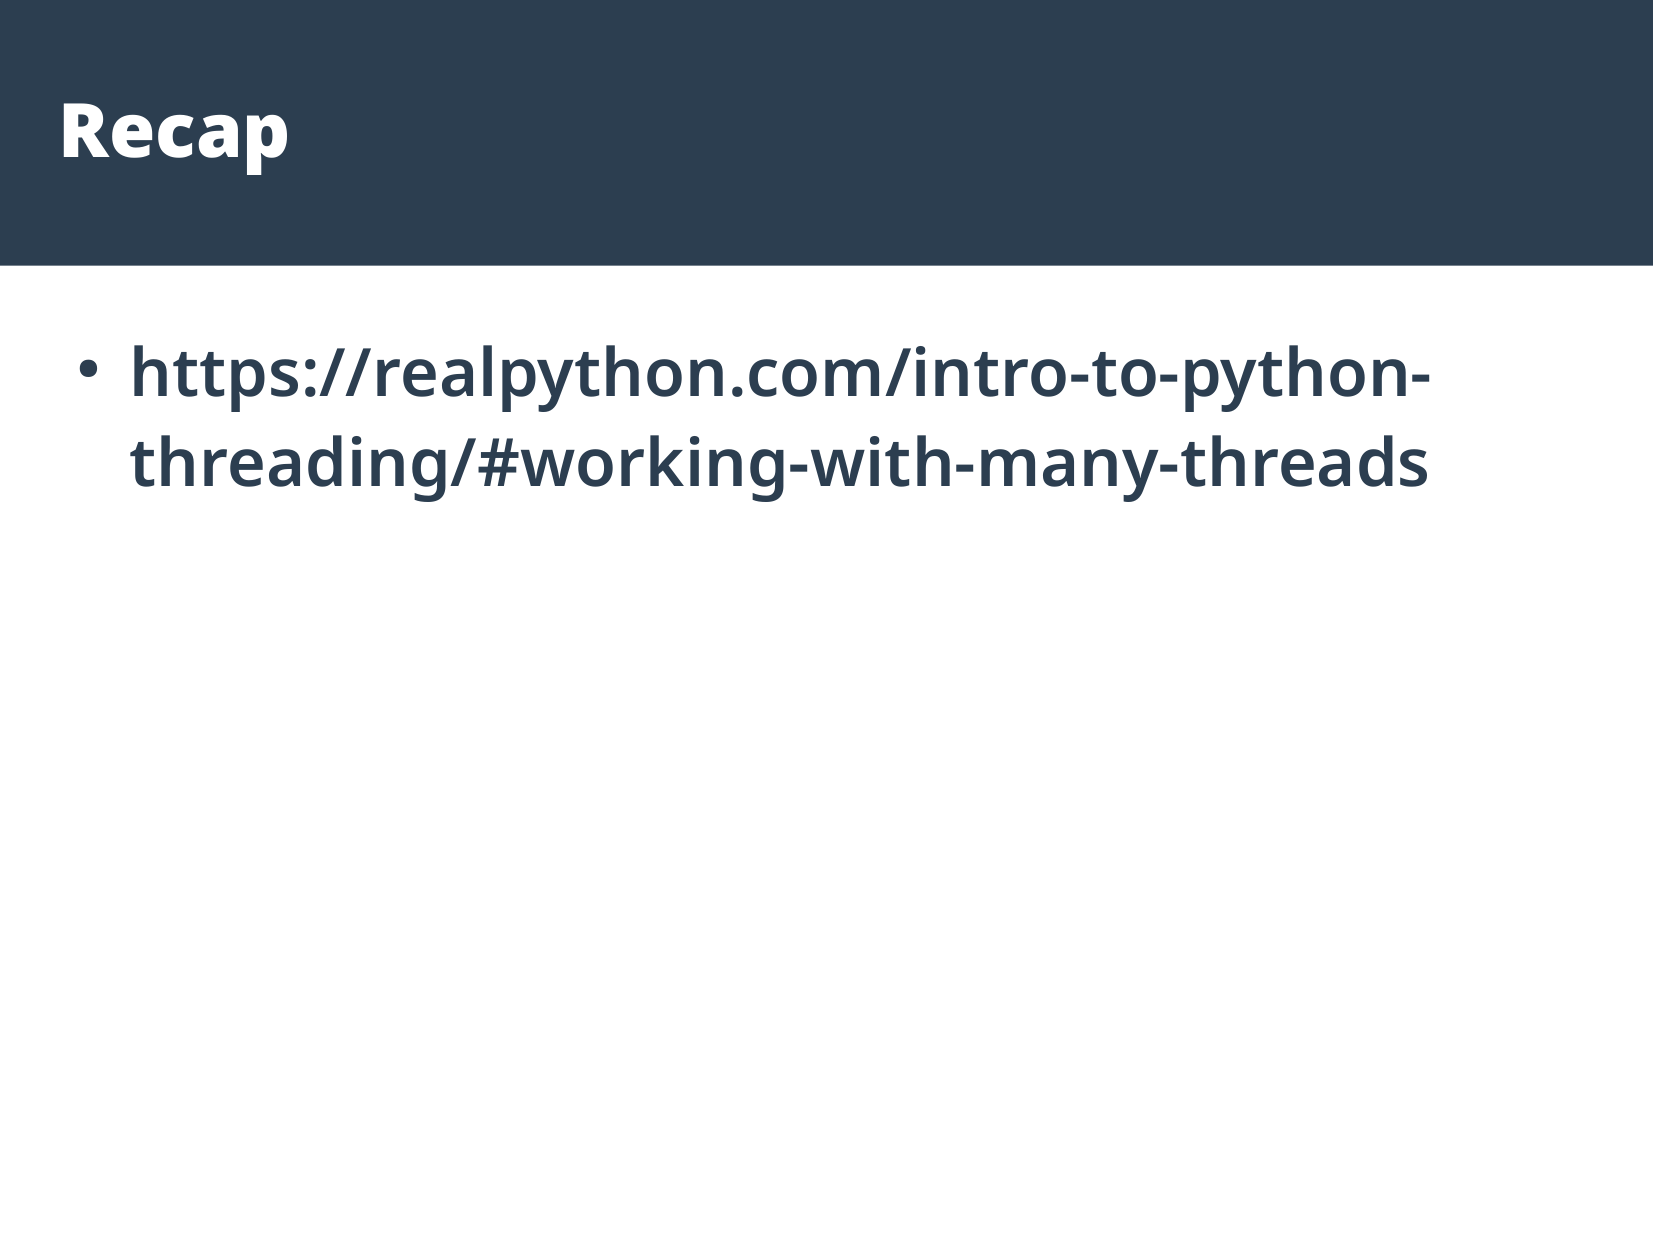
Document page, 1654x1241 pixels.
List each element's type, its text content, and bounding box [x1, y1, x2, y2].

title Recap [58, 49, 1594, 207]
list https://realpython.com/intro-to-python-threading/#working-with-many-threads [58, 324, 1594, 1152]
